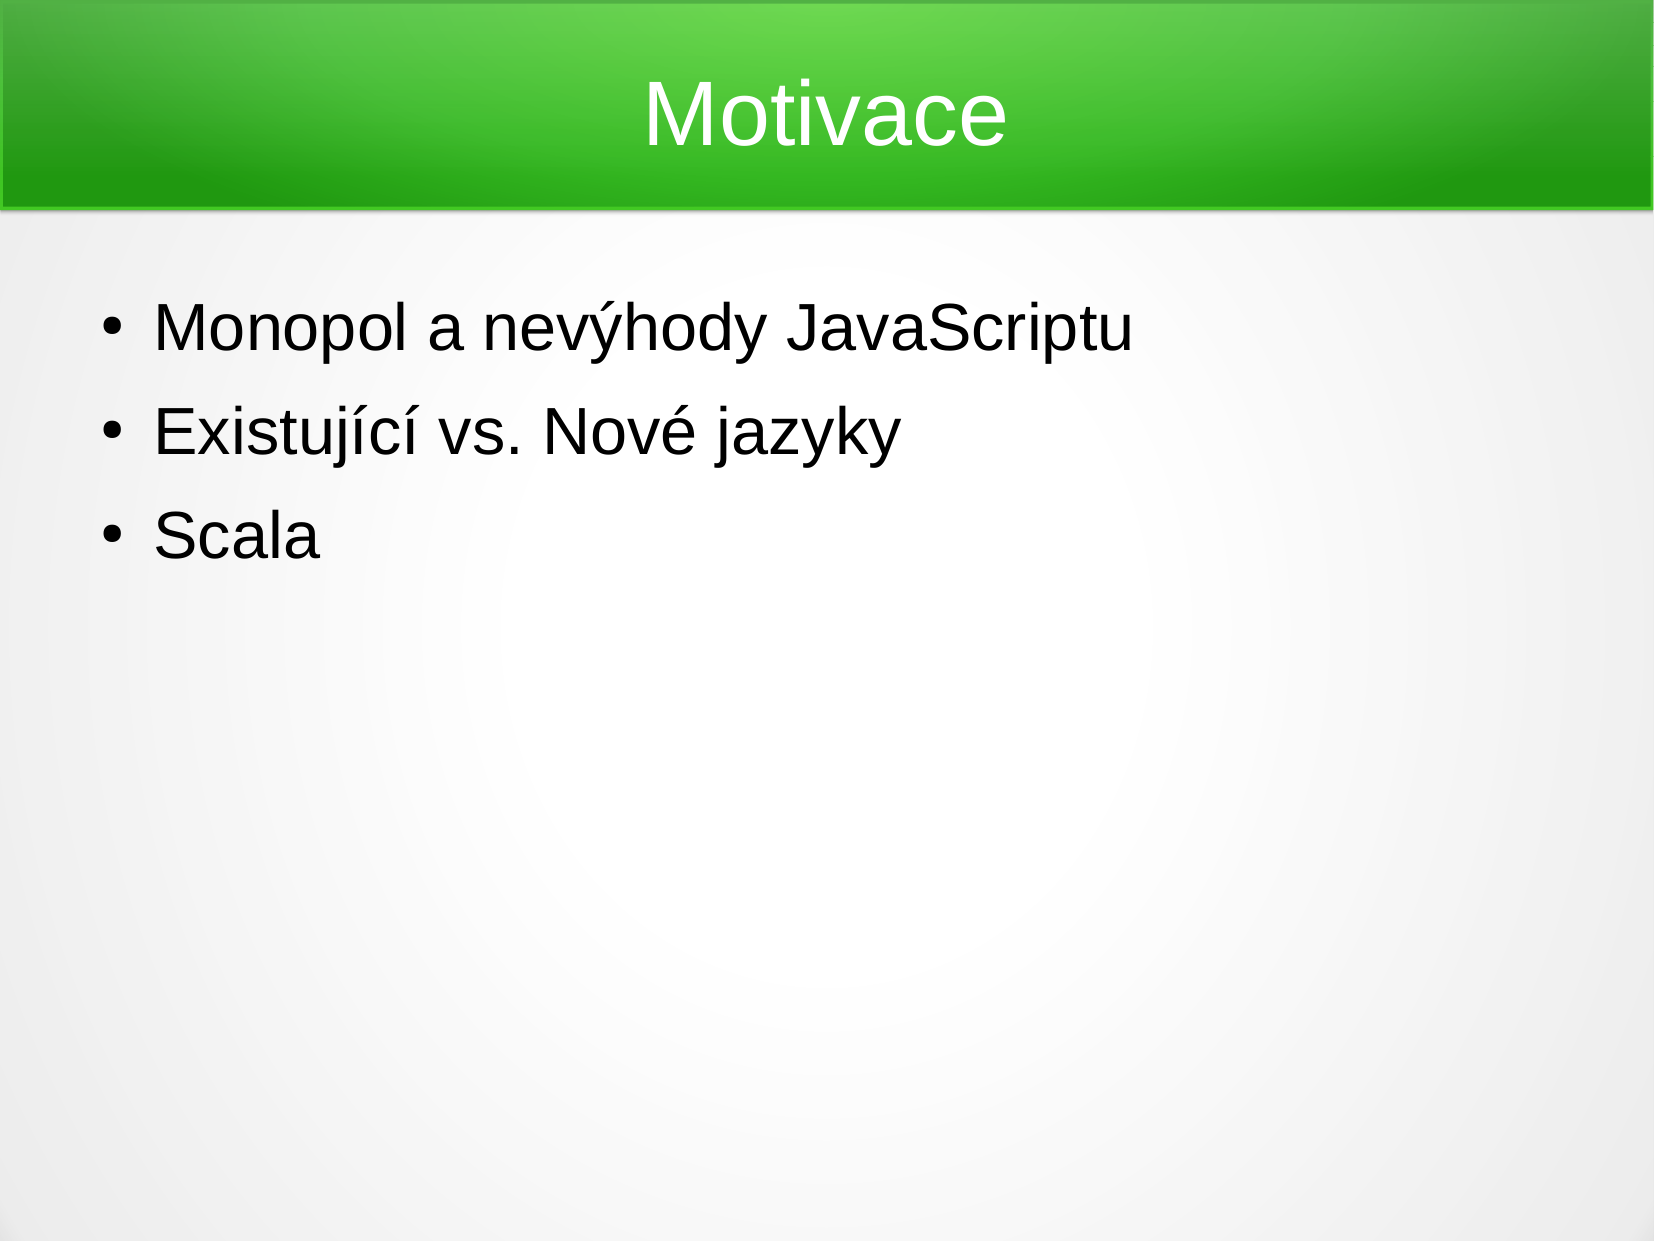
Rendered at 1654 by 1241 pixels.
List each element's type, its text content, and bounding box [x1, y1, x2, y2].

title Motivace [82, 49, 1571, 179]
list Monopol a nevýhody JavaScriptu Existující vs. Nové jazyky Scala [82, 290, 1538, 1010]
